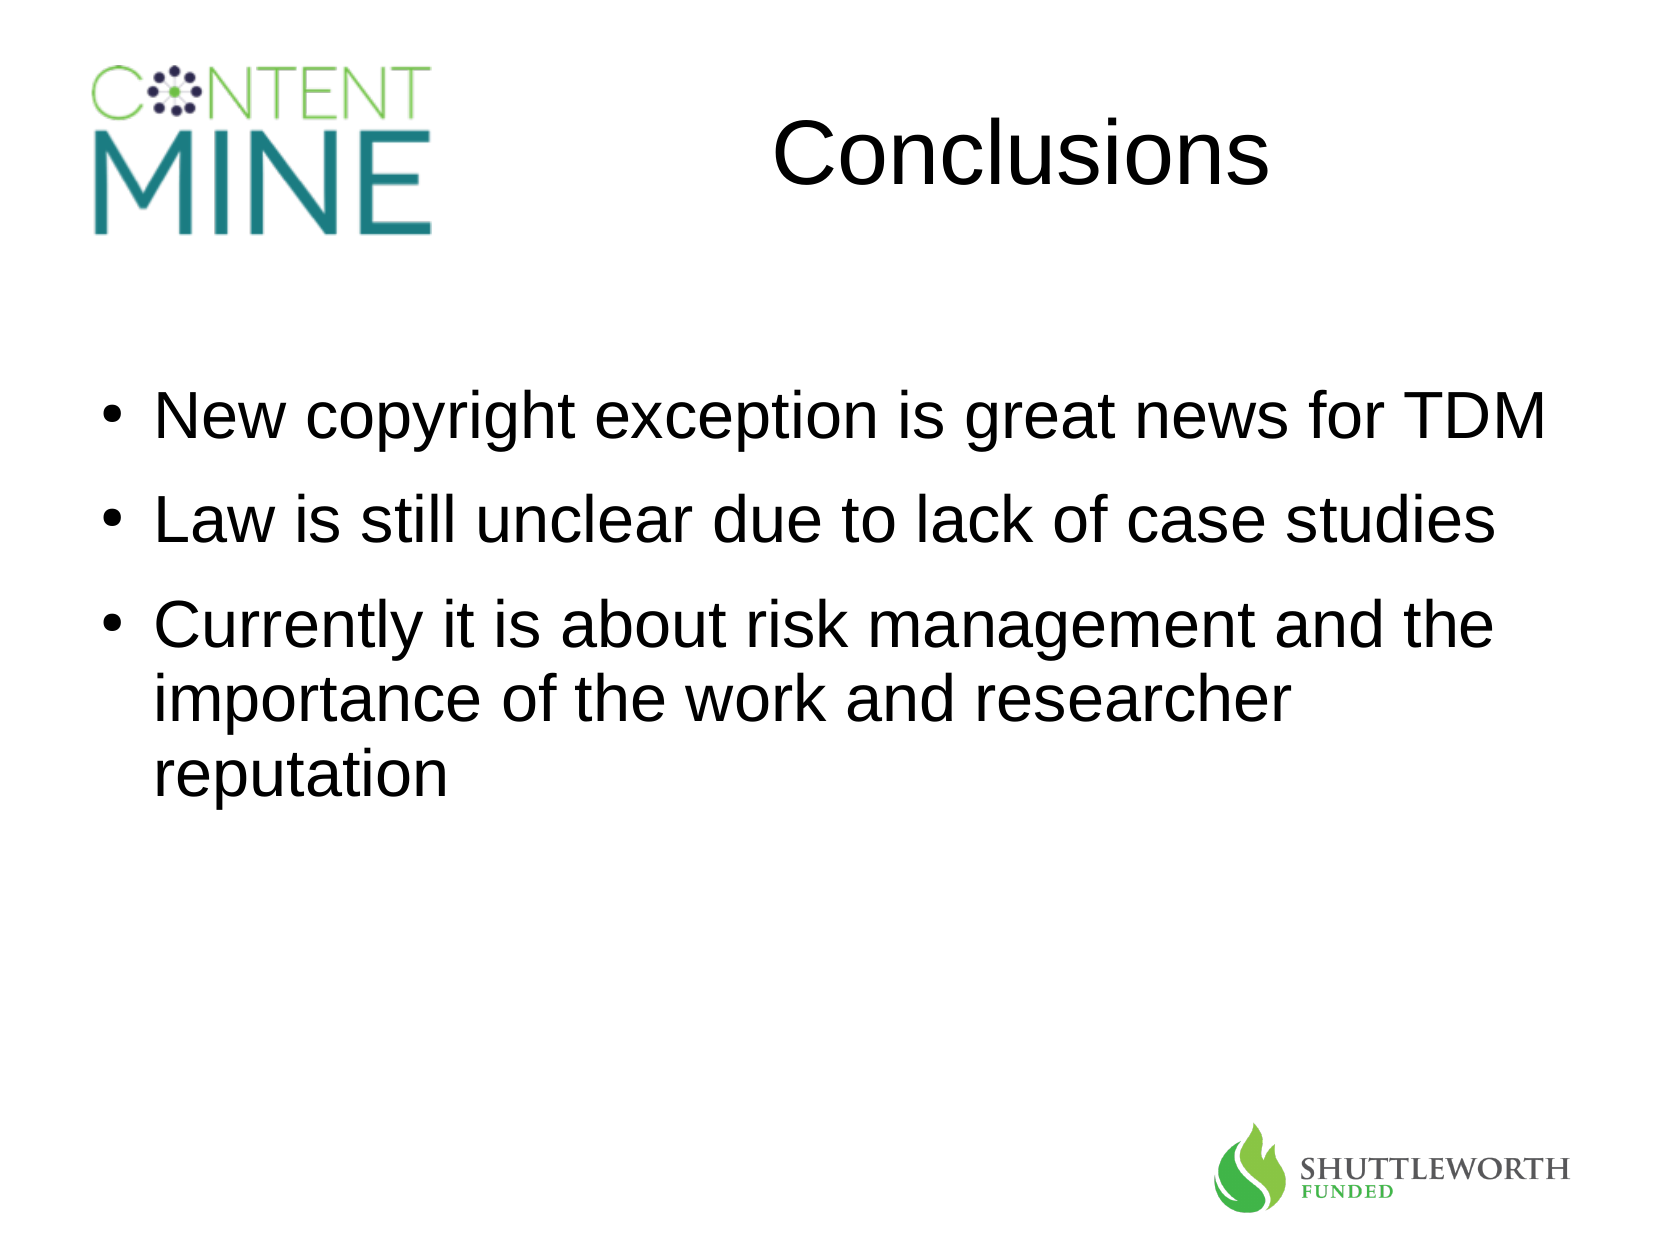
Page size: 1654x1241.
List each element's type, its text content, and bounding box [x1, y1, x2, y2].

picture [91, 64, 432, 236]
picture [1200, 1112, 1581, 1222]
list New copyright exception is great news for TDM Law is still unclear due to lack of case studies Currently it is about risk management and the importance of the work and researcher reputation [82, 377, 1571, 1010]
title Conclusions [472, 49, 1571, 257]
